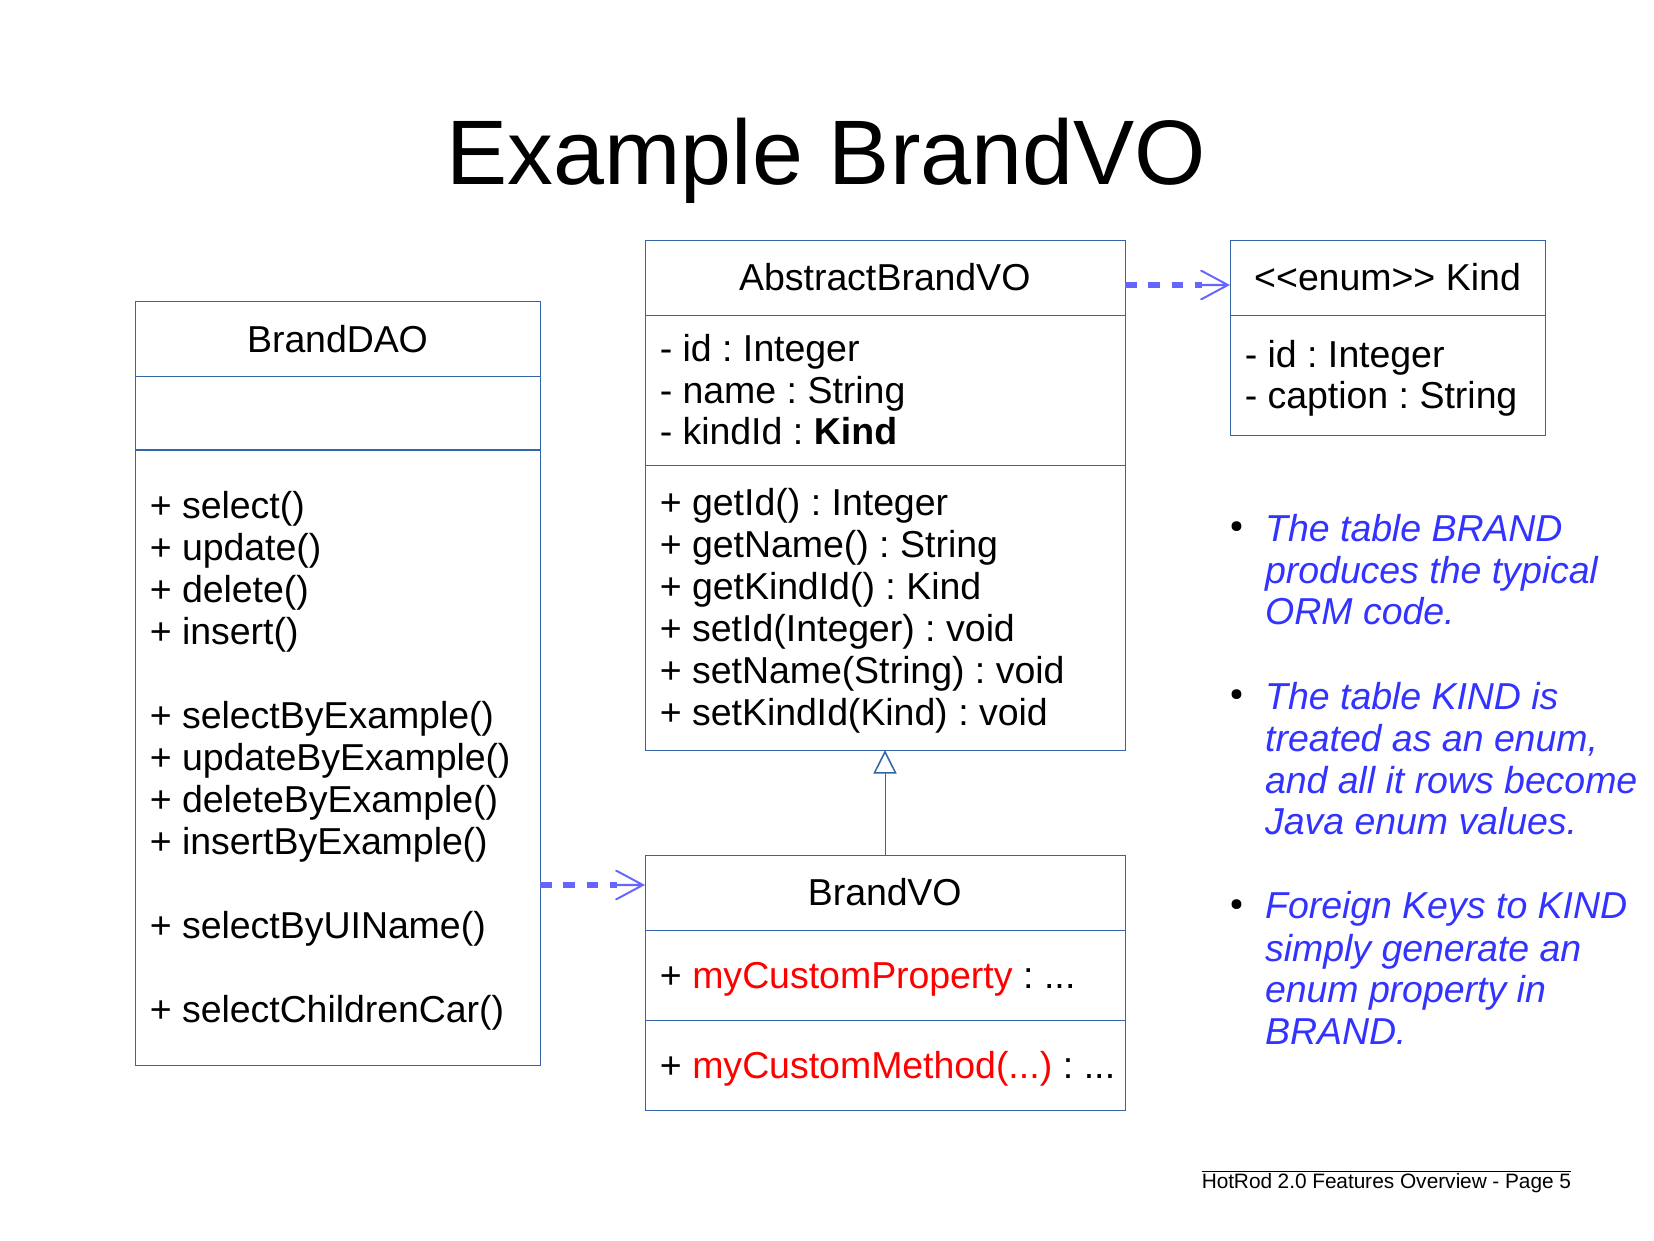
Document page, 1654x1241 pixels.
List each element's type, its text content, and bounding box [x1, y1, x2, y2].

text_box <<enum>> Kind [1230, 240, 1546, 315]
text_box + getId() : Integer + getName() : String + getKindId() : Kind + setId(Integer) : void + setName(String) : void + setKindId(Kind) : void [645, 465, 1126, 751]
title Example BrandVO [82, 49, 1571, 257]
text_box + select() + update() + delete() + insert() + selectByExample() + updateByExample() + deleteByExample() + insertByExample() + selectByUIName() + selectChildrenCar() [135, 450, 541, 1066]
text_box The table BRAND produces the typical ORM code. The table KIND is treated as an enum, and all it rows become Java enum values. Foreign Keys to KIND simply generate an enum property in BRAND. [1215, 615, 1561, 946]
text_box + myCustomMethod(...) : ... [645, 1020, 1126, 1111]
text_box [135, 376, 541, 450]
text_box AbstractBrandVO [645, 240, 1126, 315]
text_box - id : Integer - name : String - kindId : Kind [645, 315, 1126, 465]
text_box - id : Integer - caption : String [1230, 315, 1546, 436]
text_box + myCustomProperty : ... [645, 930, 1126, 1020]
text_box BrandDAO [135, 301, 541, 376]
text_box BrandVO [645, 855, 1126, 930]
